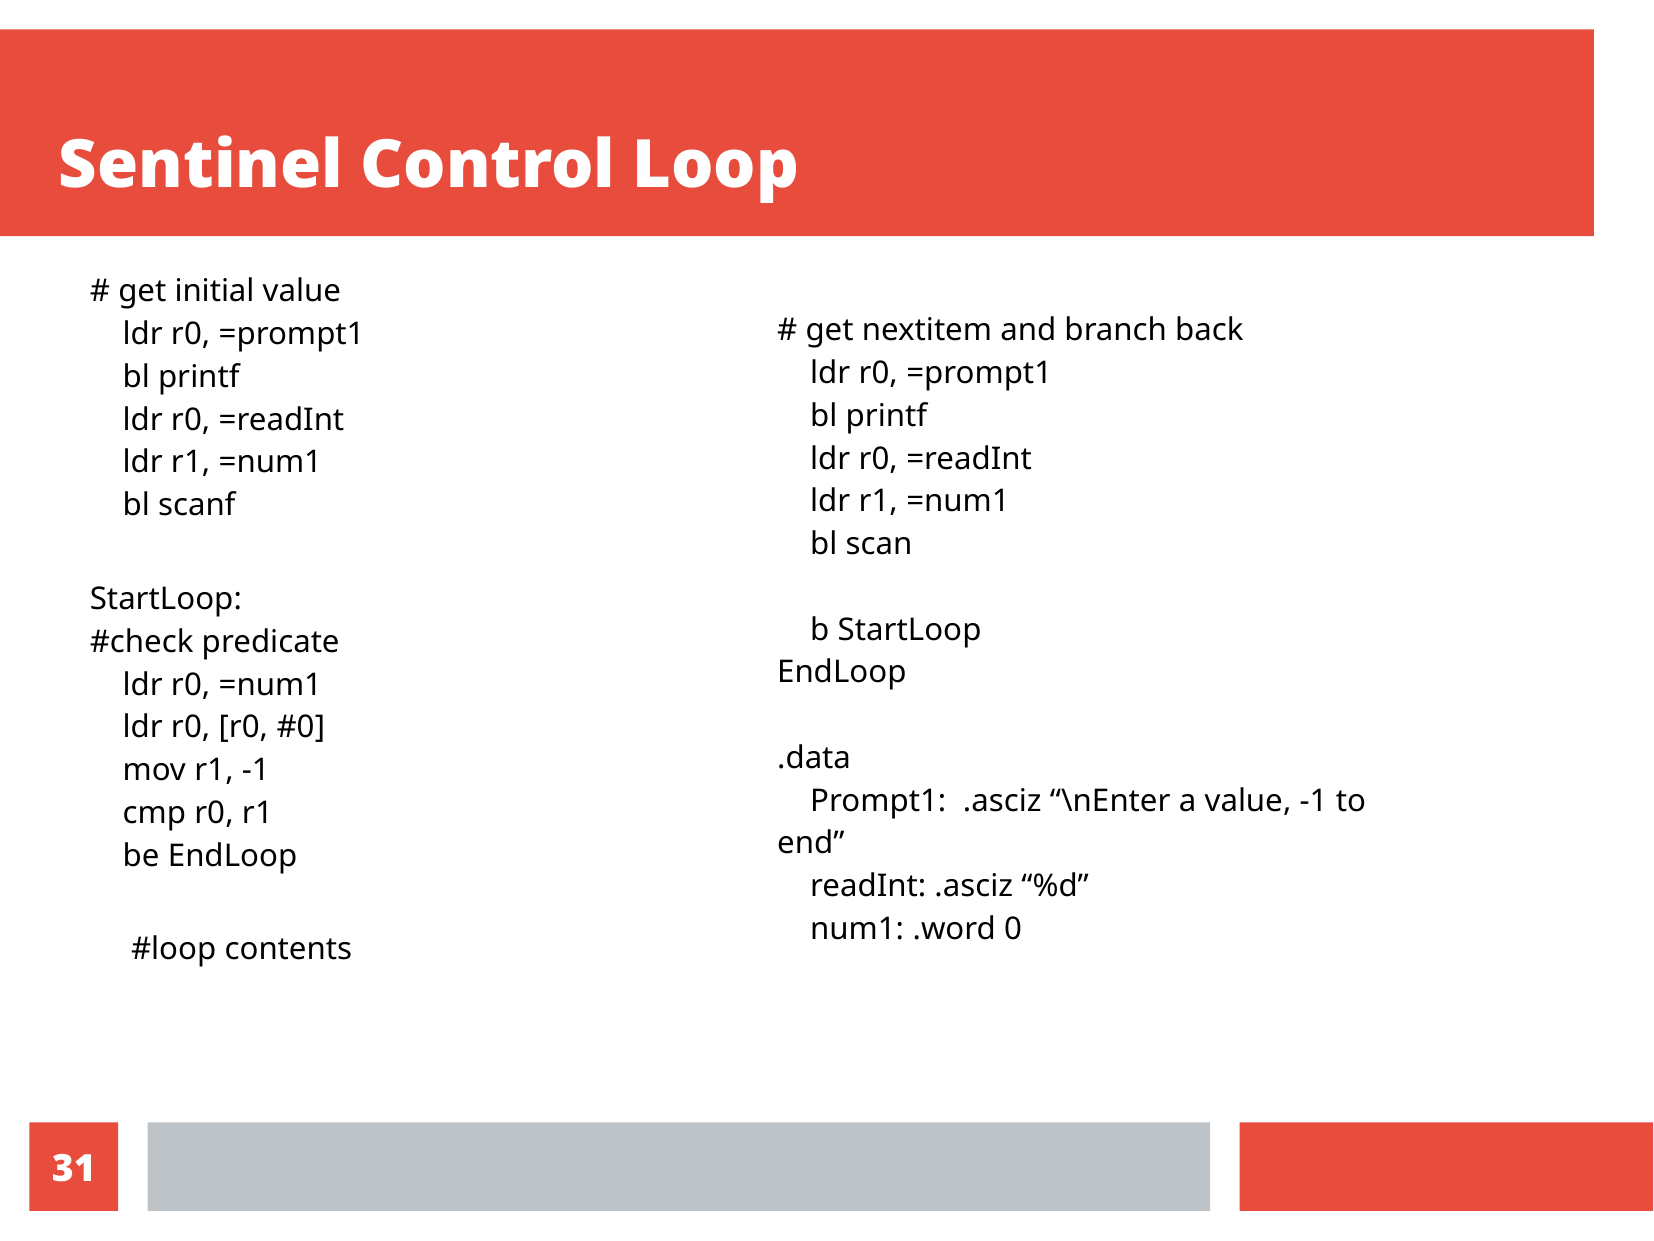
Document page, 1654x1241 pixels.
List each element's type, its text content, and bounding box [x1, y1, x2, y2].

text_box # get nextitem and branch back ldr r0, =prompt1 bl printf ldr r0, =readInt ldr r1, =num1 bl scan b StartLoop EndLoop .data Prompt1: .asciz “\nEnter a value, -1 to end” readInt: .asciz “%d” num1: .word 0 [762, 300, 1411, 865]
text_box # get initial value ldr r0, =prompt1 bl printf ldr r0, =readInt ldr r1, =num1 bl scanf StartLoop: #check predicate ldr r0, =num1 ldr r0, [r0, #0] mov r1, -1 cmp r0, r1 be EndLoop #loop contents [75, 261, 511, 961]
title Sentinel Control Loop [58, 59, 1594, 207]
